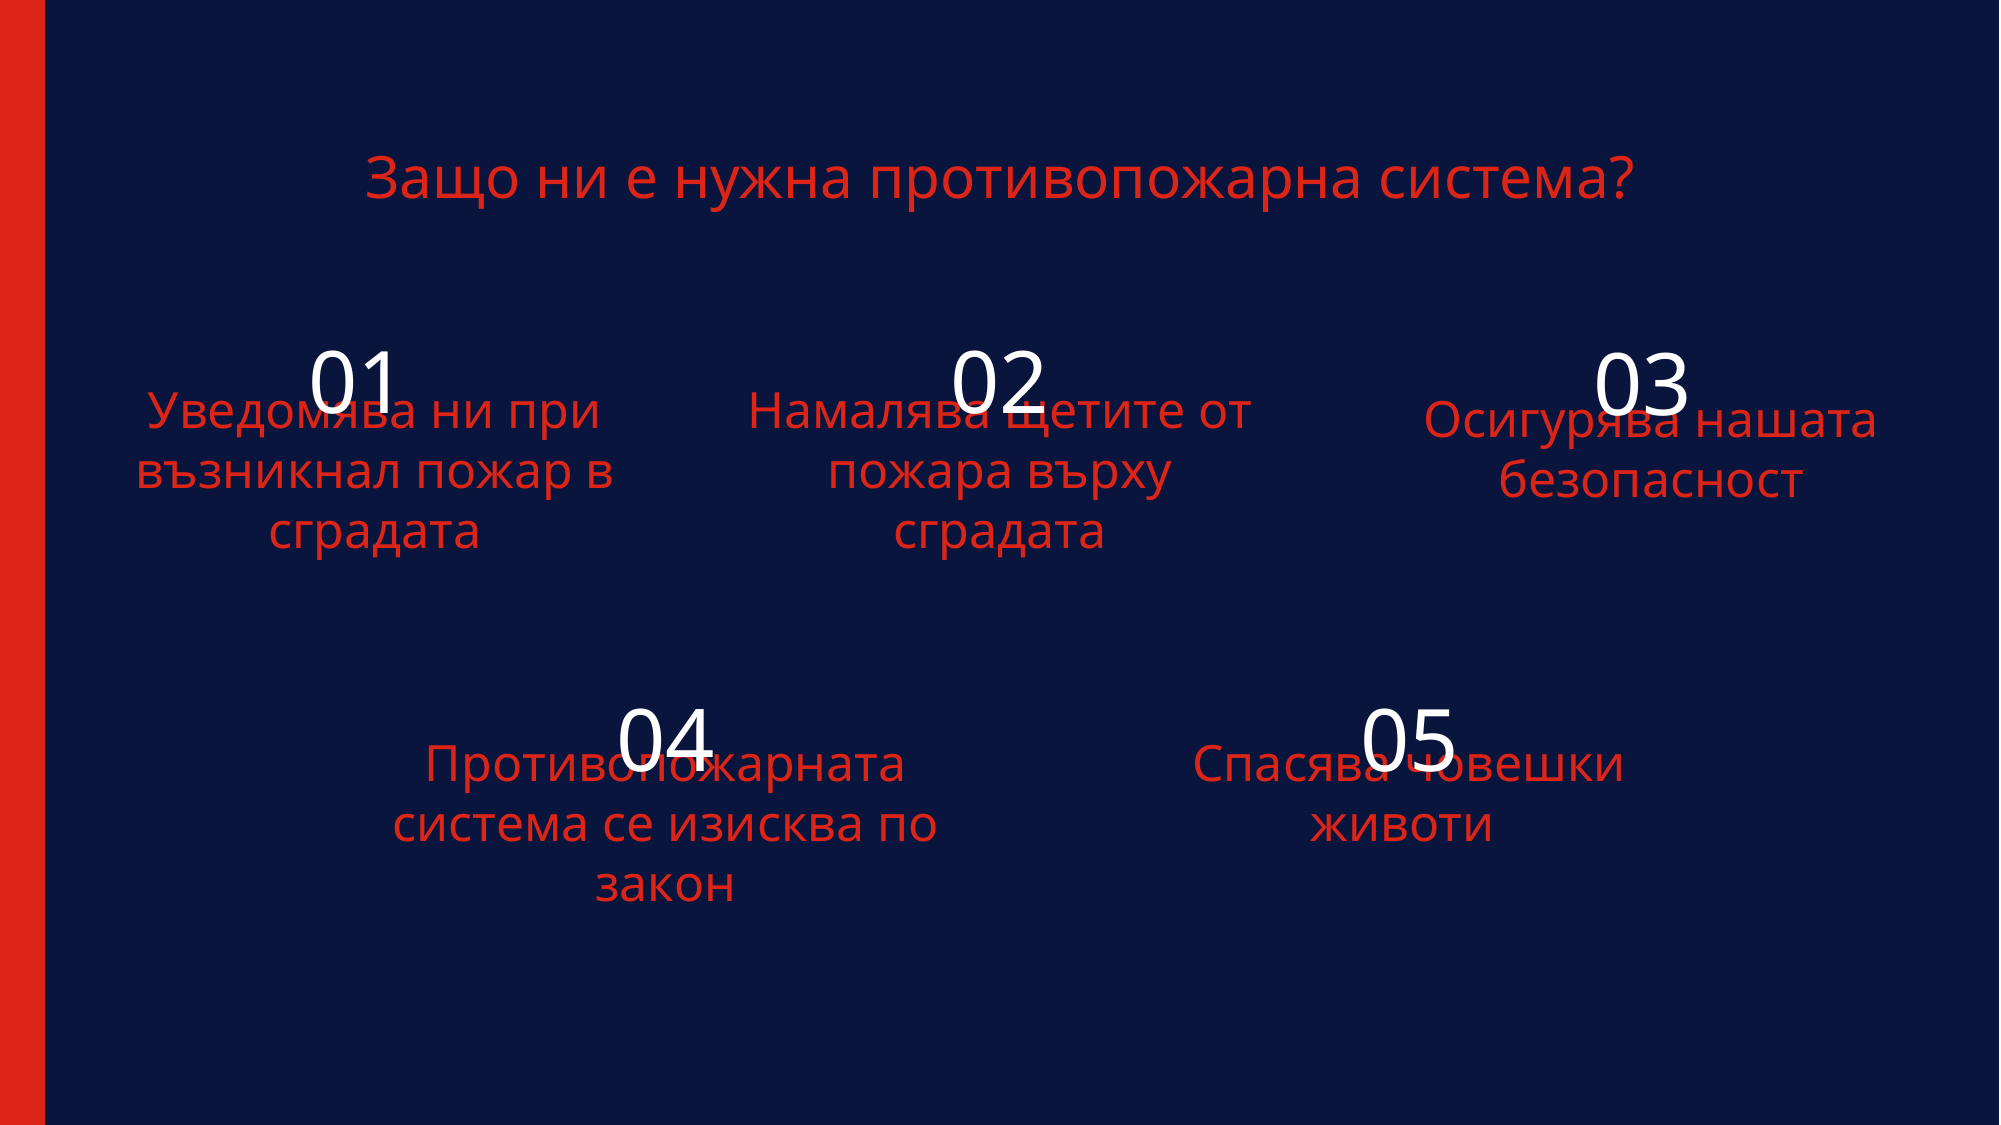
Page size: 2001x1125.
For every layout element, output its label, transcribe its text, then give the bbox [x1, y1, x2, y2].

title 01 [124, 306, 591, 403]
title 04 [432, 665, 899, 761]
title 03 [1409, 309, 1877, 405]
title Противопожарната система се изисква по закон [370, 711, 961, 815]
title Осигурява нашата безопасност [1356, 367, 1947, 470]
title Намалява щетите от пожара върху сградата [705, 358, 1295, 462]
title Защо ни е нужна противопожарна система? [156, 120, 1844, 255]
text_box 05 [1176, 665, 1643, 761]
text_box Спасява човешки животи [1114, 711, 1705, 815]
title Уведомява ни при възникнал пожар в сградата [83, 358, 666, 462]
title 02 [766, 306, 1234, 403]
